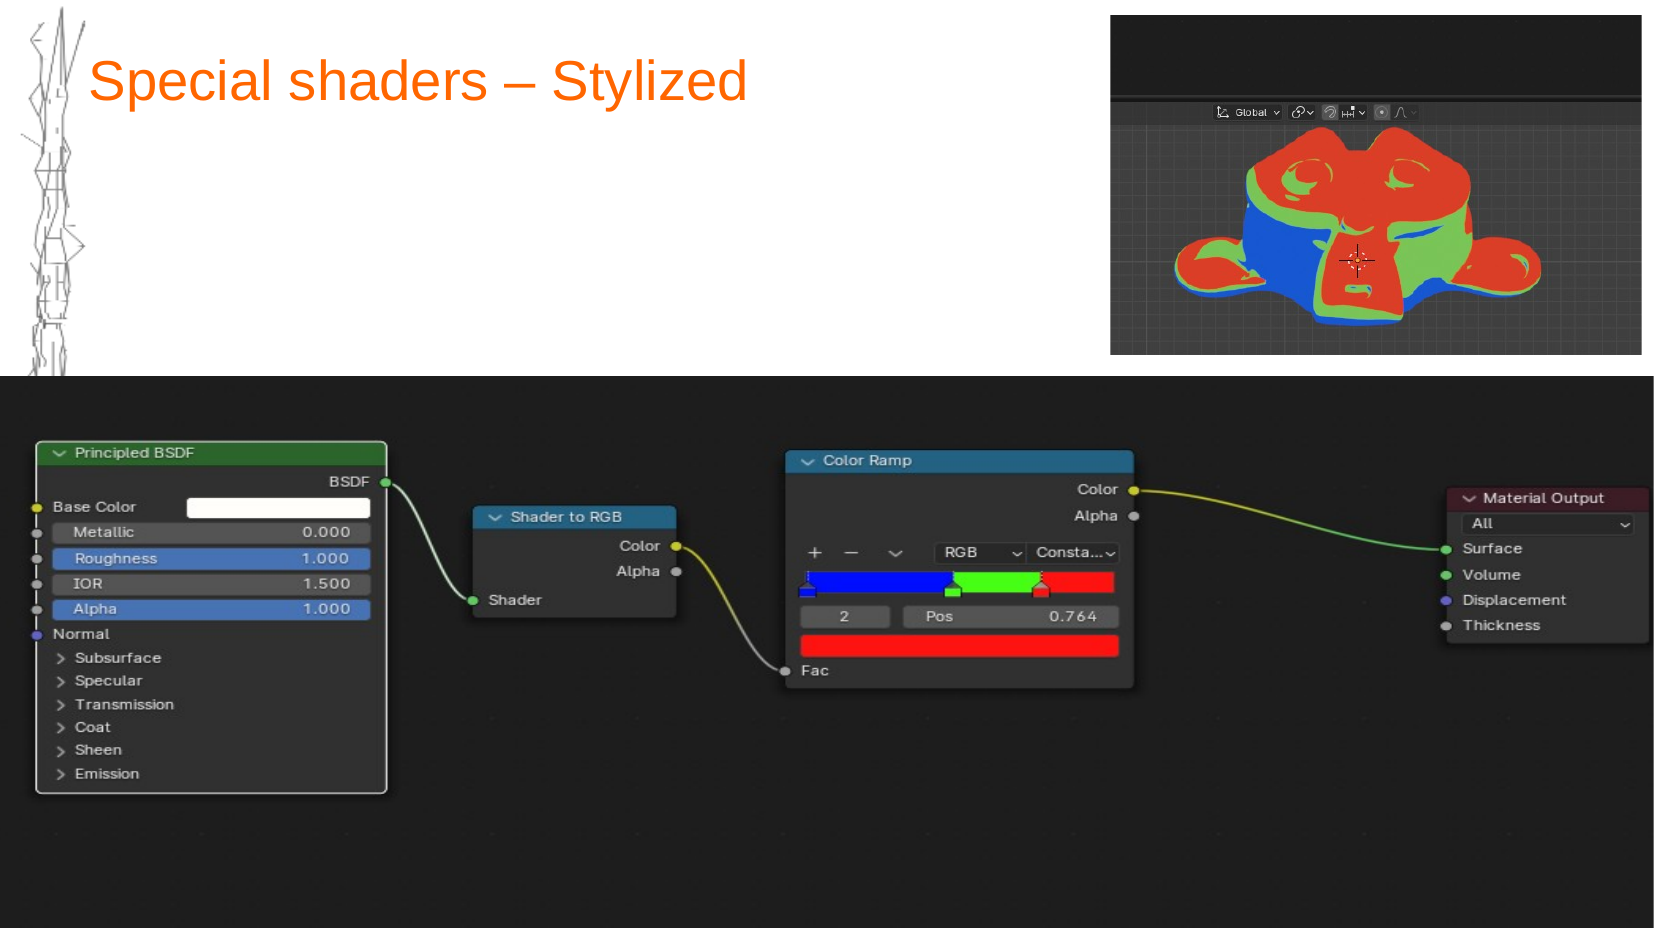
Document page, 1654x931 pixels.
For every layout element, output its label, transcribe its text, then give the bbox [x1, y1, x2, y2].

picture [1110, 11, 1645, 355]
picture [0, 376, 1654, 928]
title Special shaders – Stylized [88, 29, 1110, 133]
